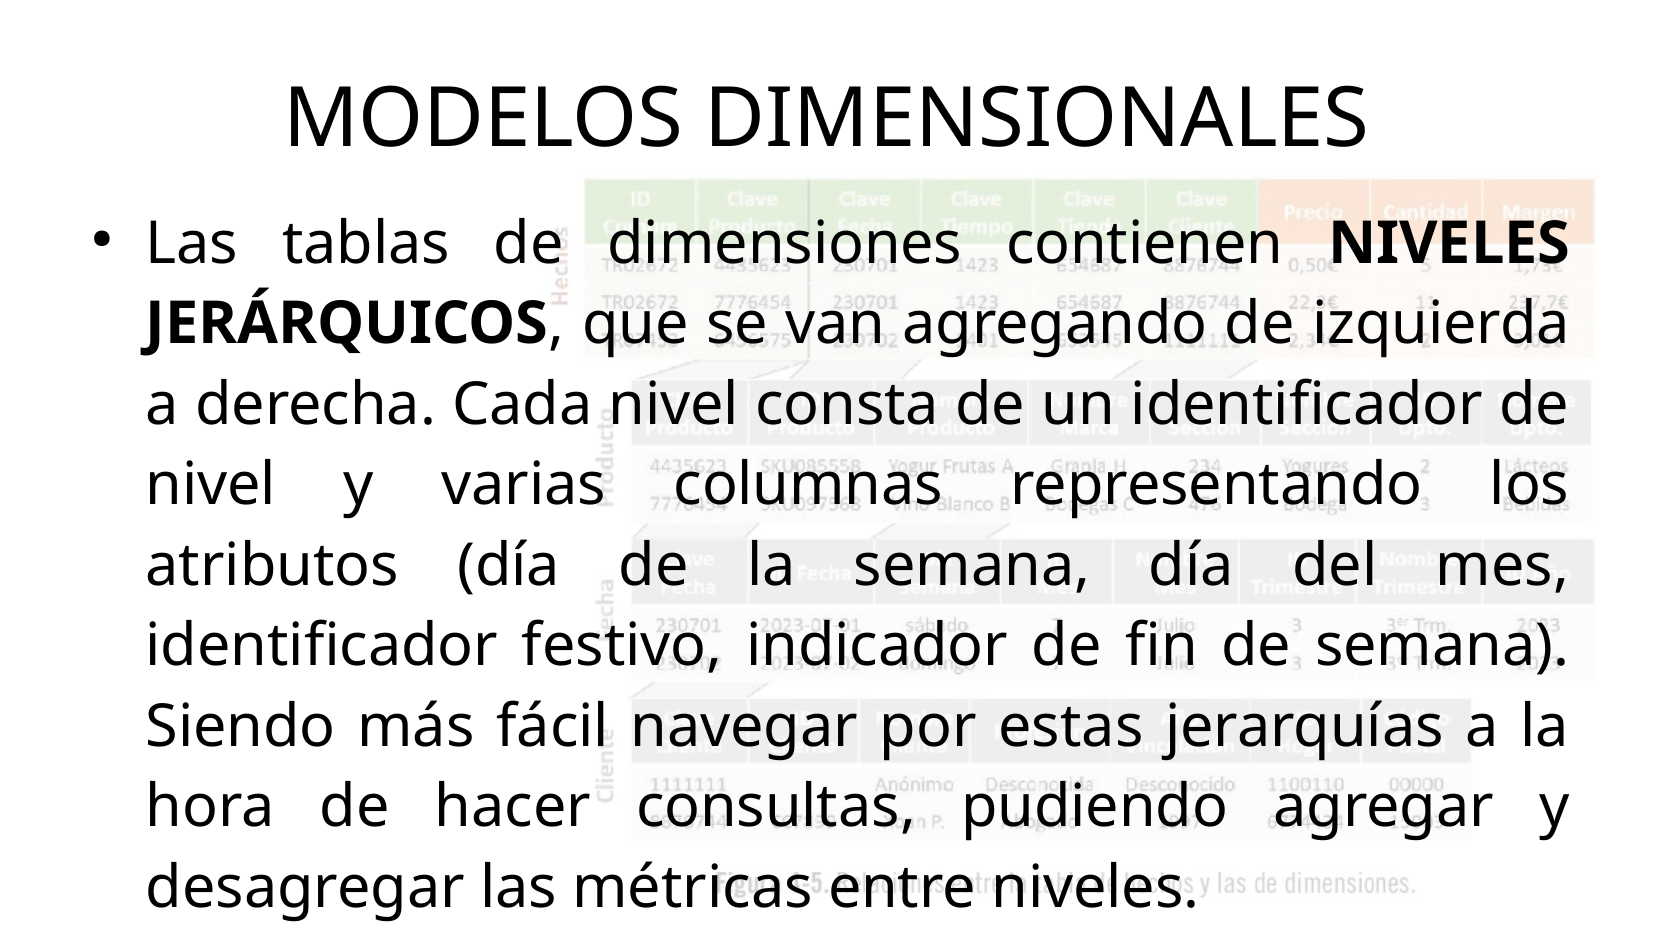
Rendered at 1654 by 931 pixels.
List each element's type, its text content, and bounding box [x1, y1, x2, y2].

picture [531, 147, 1624, 909]
title MODELOS DIMENSIONALES [82, 37, 1571, 193]
list Las tablas de dimensiones contienen NIVELES JERÁRQUICOS, que se van agregando de izquierda a derecha. Cada nivel consta de un identificador de nivel y varias columnas representando los atributos (día de la semana, día del mes, identificador festivo, indicador de fin de semana). Siendo más fácil navegar por estas jerarquías a la hora de hacer consultas, pudiendo agregar y desagregar las métricas entre niveles. [82, 199, 1571, 928]
